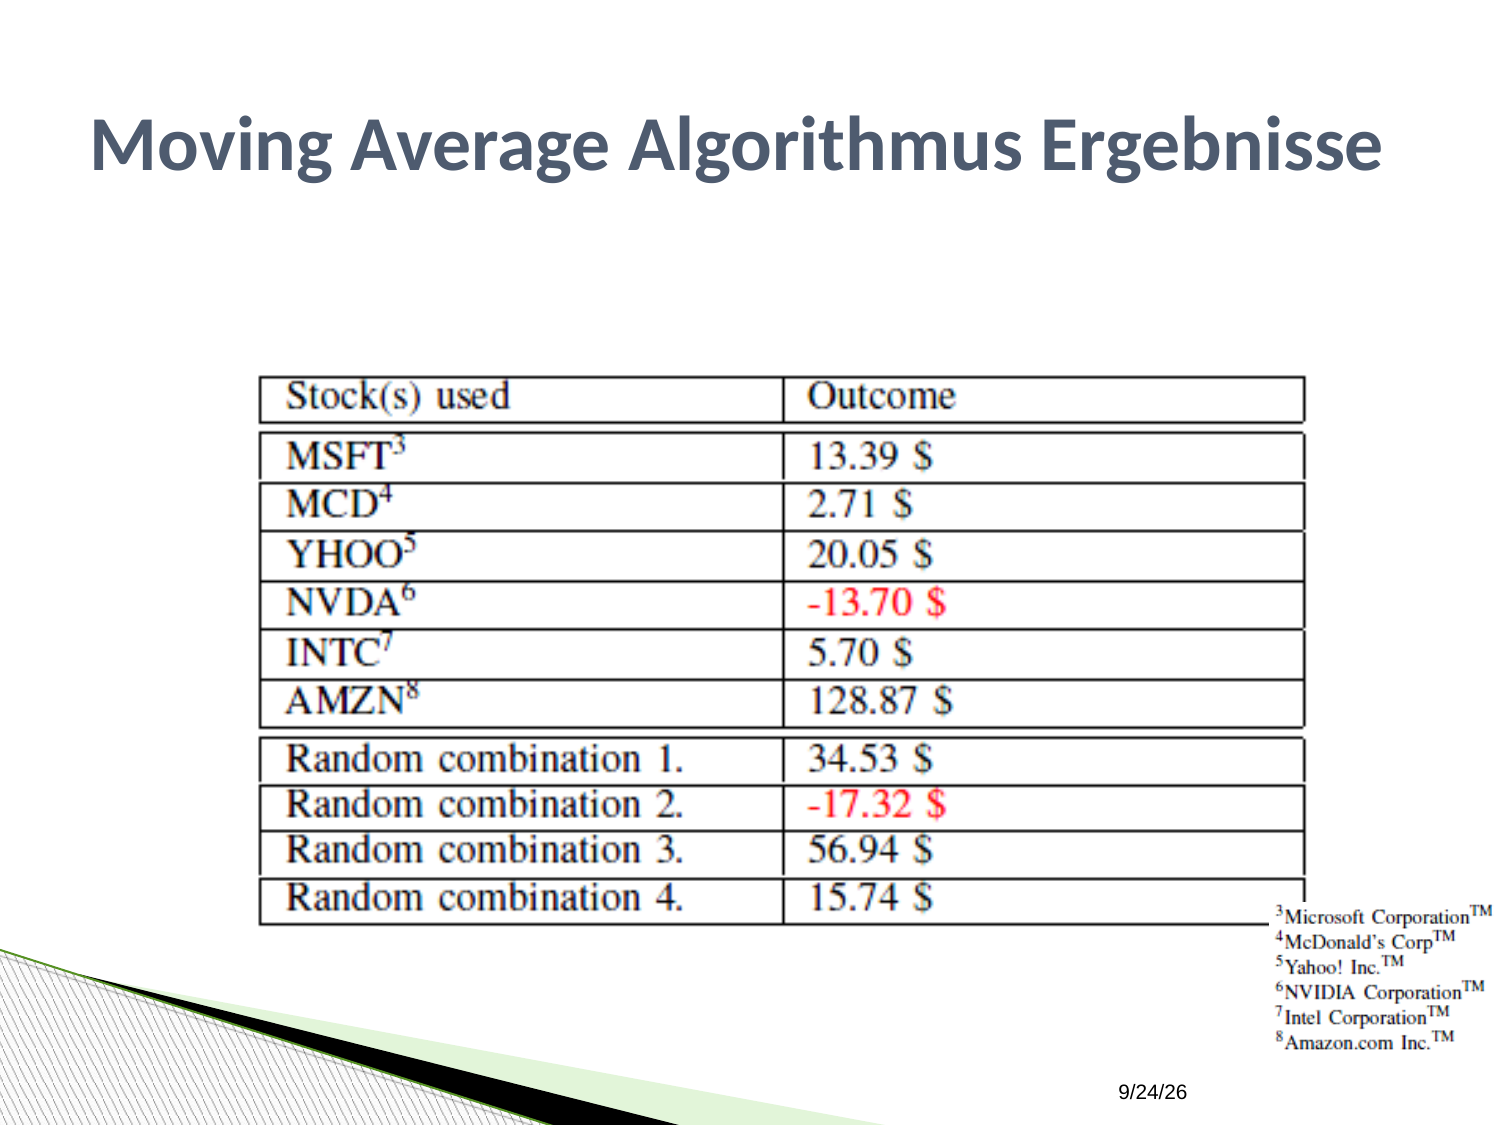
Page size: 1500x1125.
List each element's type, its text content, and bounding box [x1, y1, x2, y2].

slide_number 6/10/15 [1103, 1051, 1419, 1112]
picture [0, 952, 543, 1125]
title Moving Average Algorithmus Ergebnisse [75, 45, 1425, 233]
picture [242, 349, 1500, 1059]
